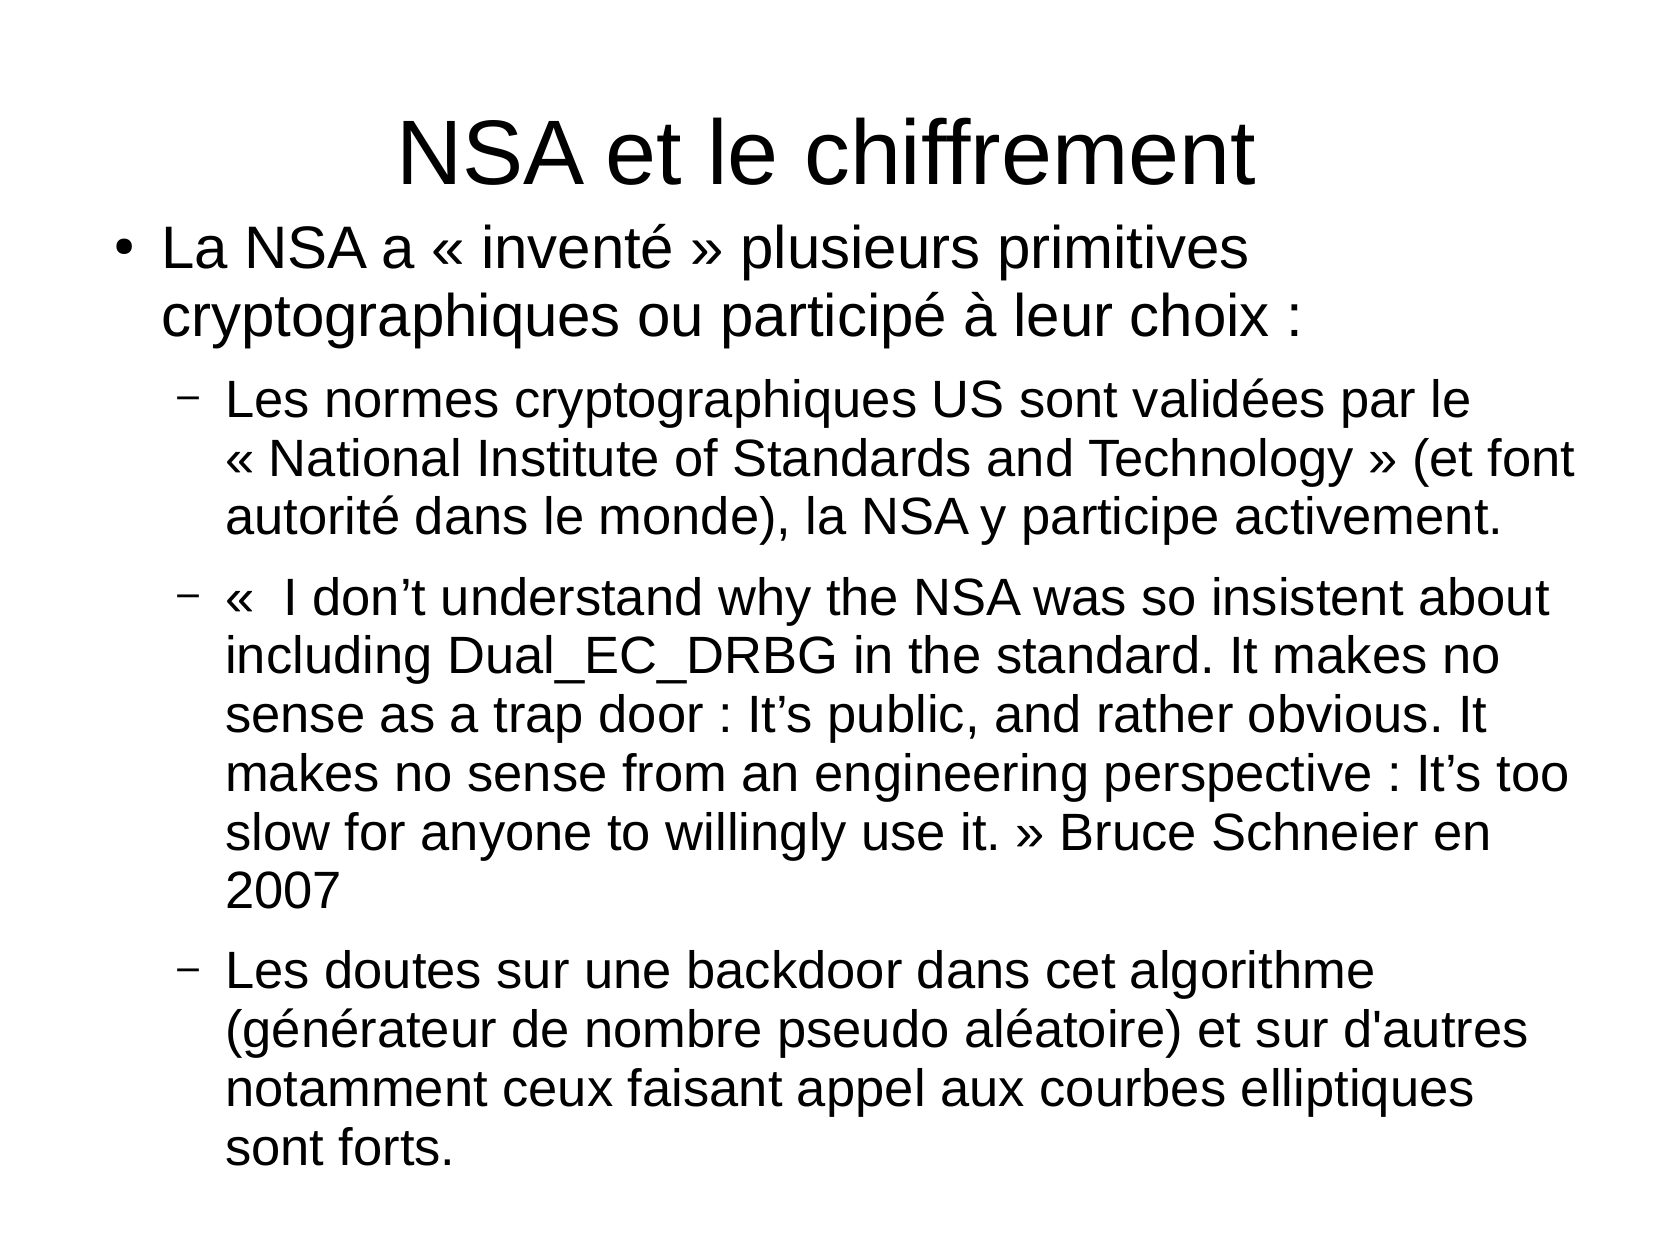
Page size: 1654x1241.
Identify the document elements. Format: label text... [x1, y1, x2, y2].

title NSA et le chiffrement [82, 49, 1571, 257]
list La NSA a « inventé » plusieurs primitives cryptographiques ou participé à leur choix : Les normes cryptographiques US sont validées par le « National Institute of Standards and Technology » (et font autorité dans le monde), la NSA y participe activement. « I don’t understand why the NSA was so insistent about including Dual_EC_DRBG in the standard. It makes no sense as a trap door : It’s public, and rather obvious. It makes no sense from an engineering perspective : It’s too slow for anyone to willingly use it. » Bruce Schneier en 2007 Les doutes sur une backdoor dans cet algorithme (générateur de nombre pseudo aléatoire) et sur d'autres notamment ceux faisant appel aux courbes elliptiques sont forts. [97, 214, 1586, 1191]
